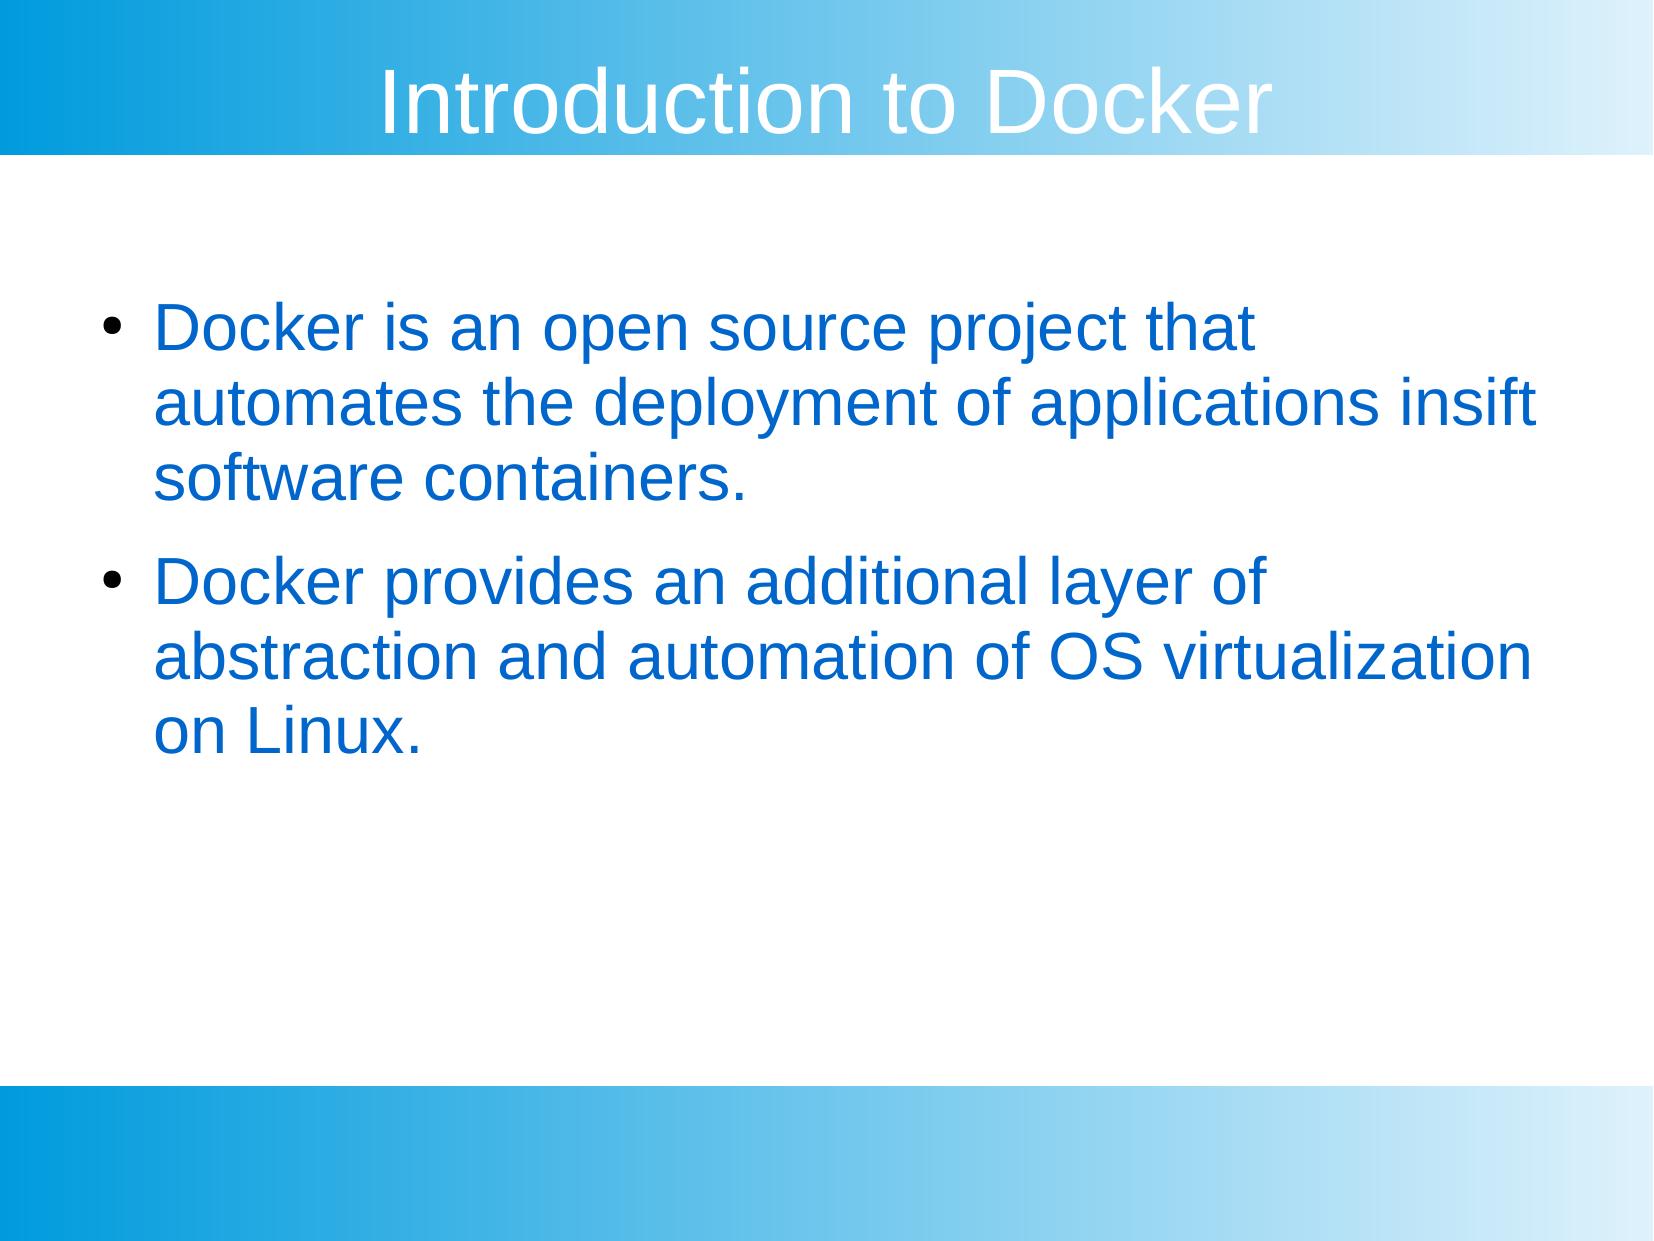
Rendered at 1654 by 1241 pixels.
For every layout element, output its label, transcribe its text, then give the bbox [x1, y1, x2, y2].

list Docker is an open source project that automates the deployment of applications insift software containers. Docker provides an additional layer of abstraction and automation of OS virtualization on Linux. [82, 290, 1571, 1010]
title Introduction to Docker [82, 49, 1571, 155]
